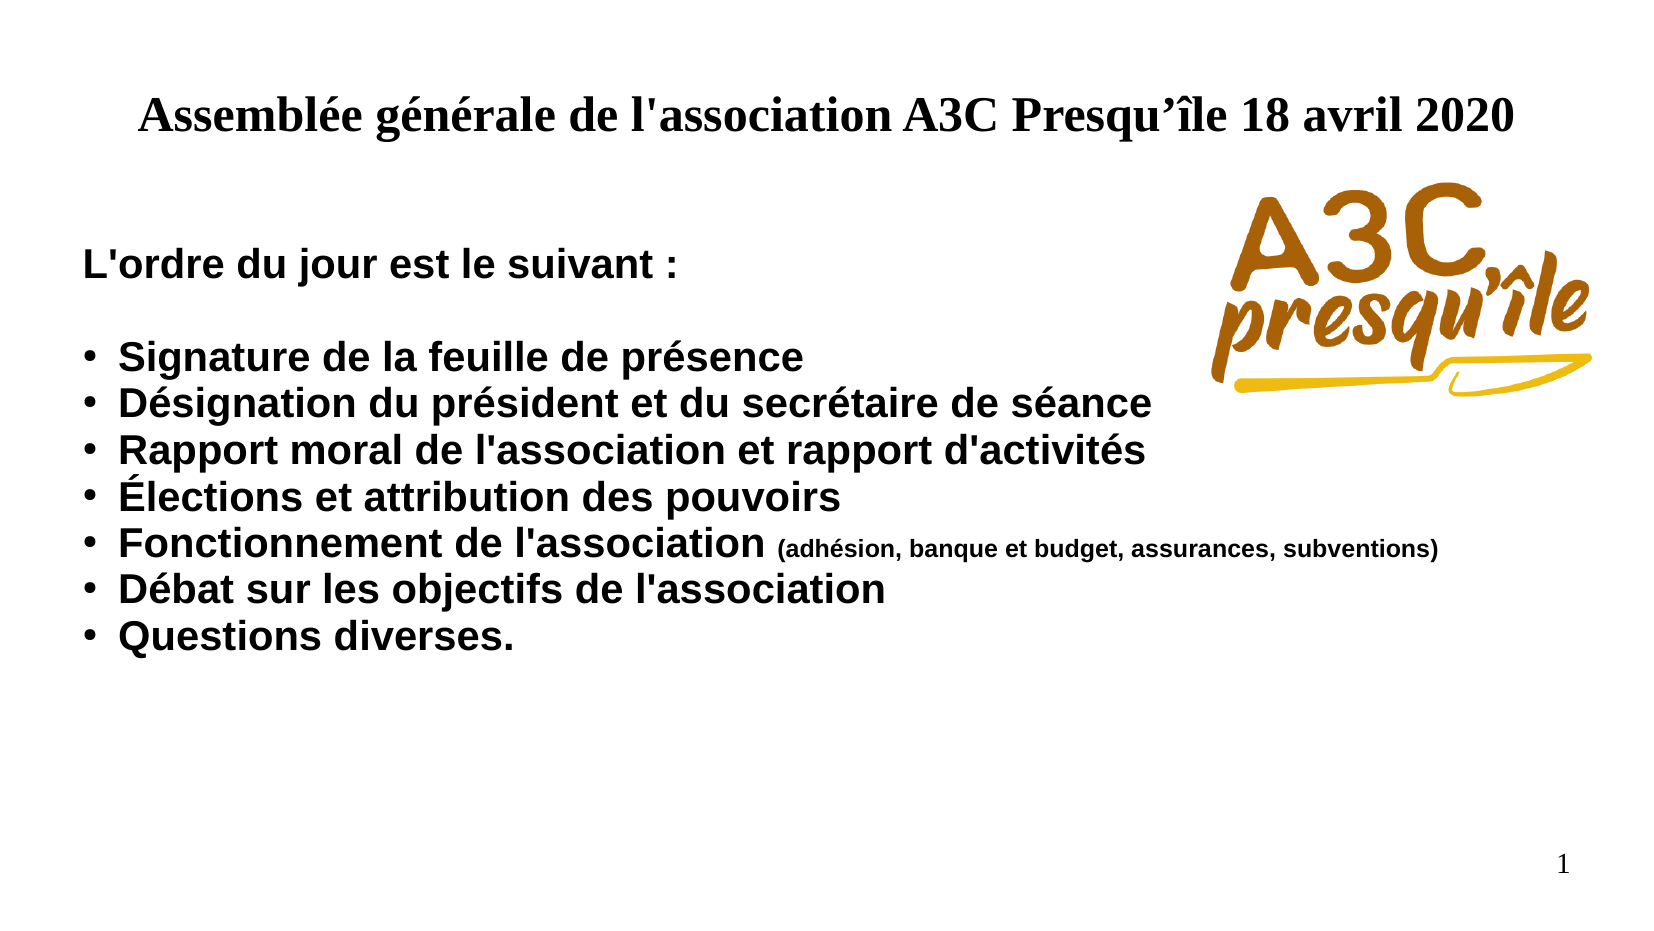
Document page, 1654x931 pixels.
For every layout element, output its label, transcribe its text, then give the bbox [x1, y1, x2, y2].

subtitle L'ordre du jour est le suivant : Signature de la feuille de présence Désignation du président et du secrétaire de séance Rapport moral de l'association et rapport d'activités Élections et attribution des pouvoirs Fonctionnement de l'association (adhésion, banque et budget, assurances, subventions) Débat sur les objectifs de l'association Questions diverses. [82, 193, 1571, 804]
text_box [82, 37, 1571, 193]
picture [1161, 133, 1630, 426]
